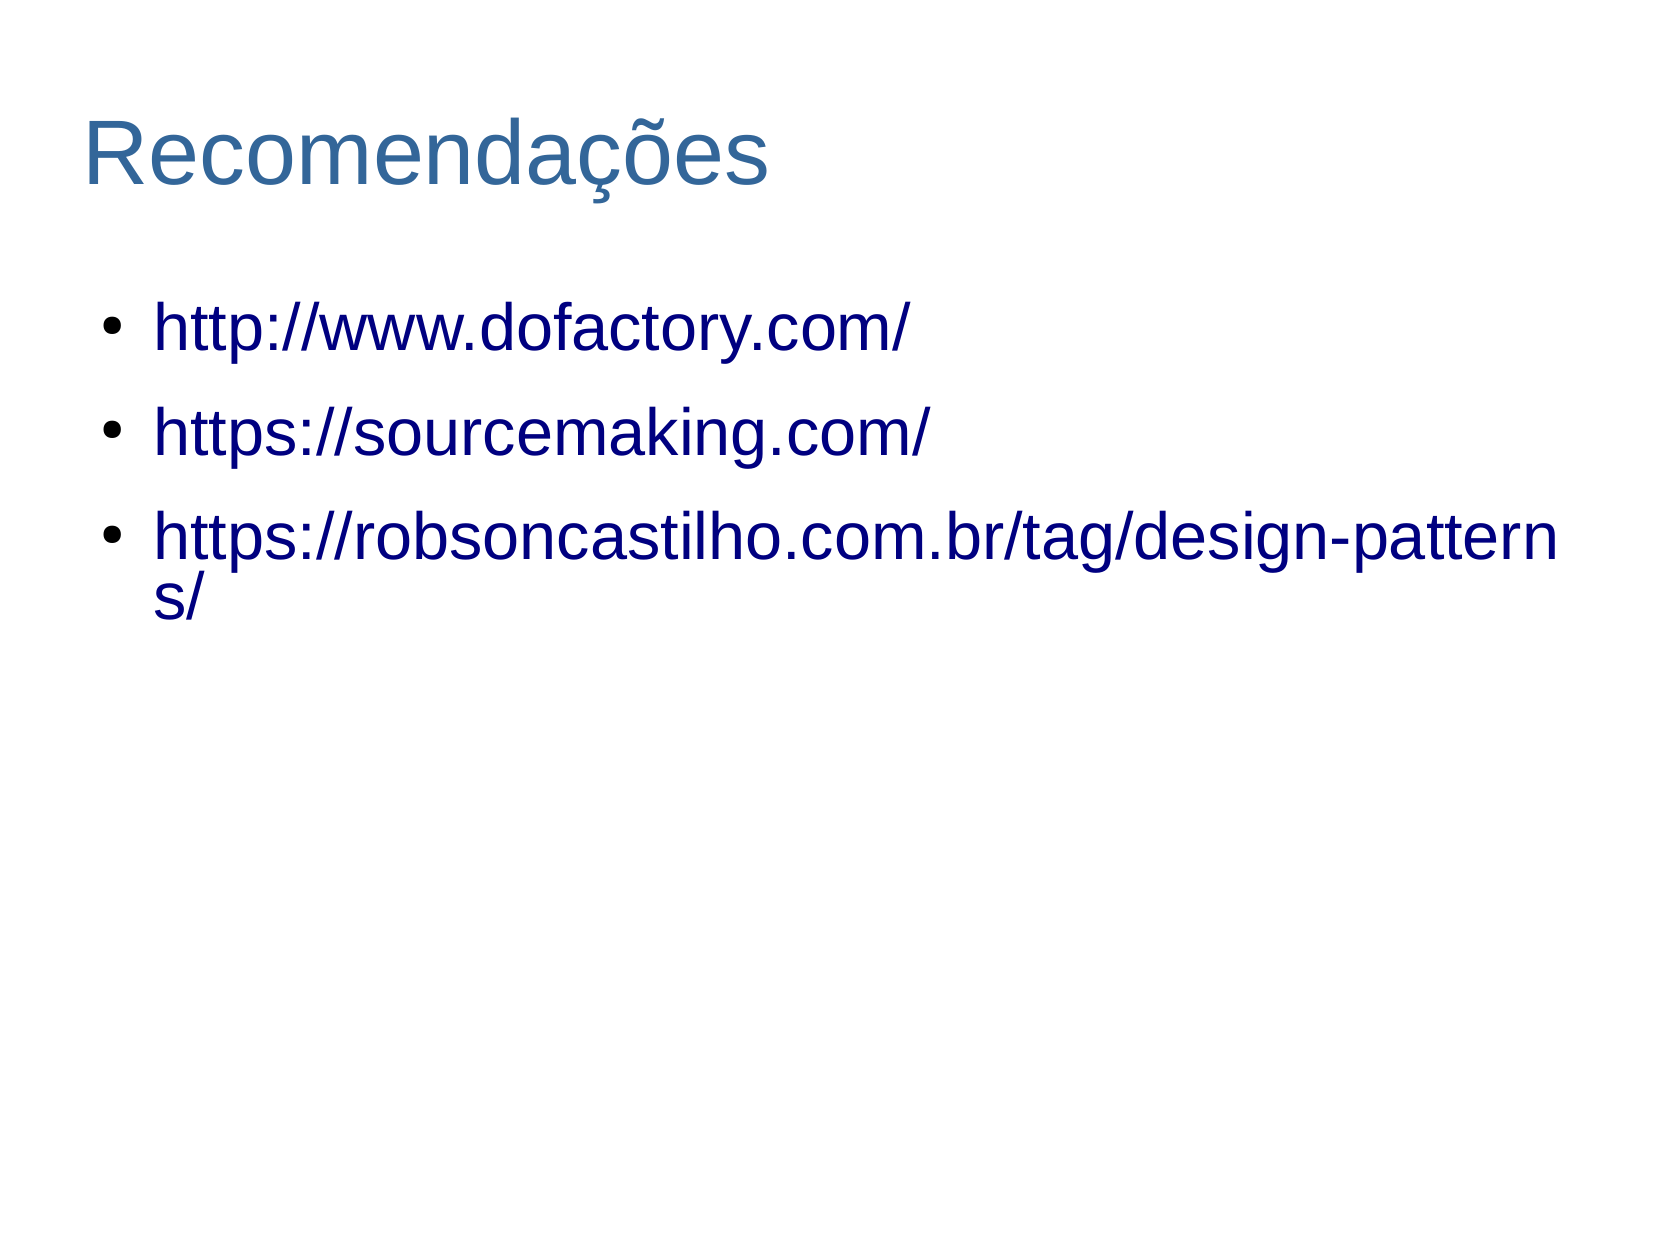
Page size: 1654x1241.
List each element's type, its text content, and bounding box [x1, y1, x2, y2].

list http://www.dofactory.com/ https://sourcemaking.com/ https://robsoncastilho.com.br/tag/design-patterns/ [82, 290, 1571, 1010]
title Recomendações [82, 49, 1571, 257]
